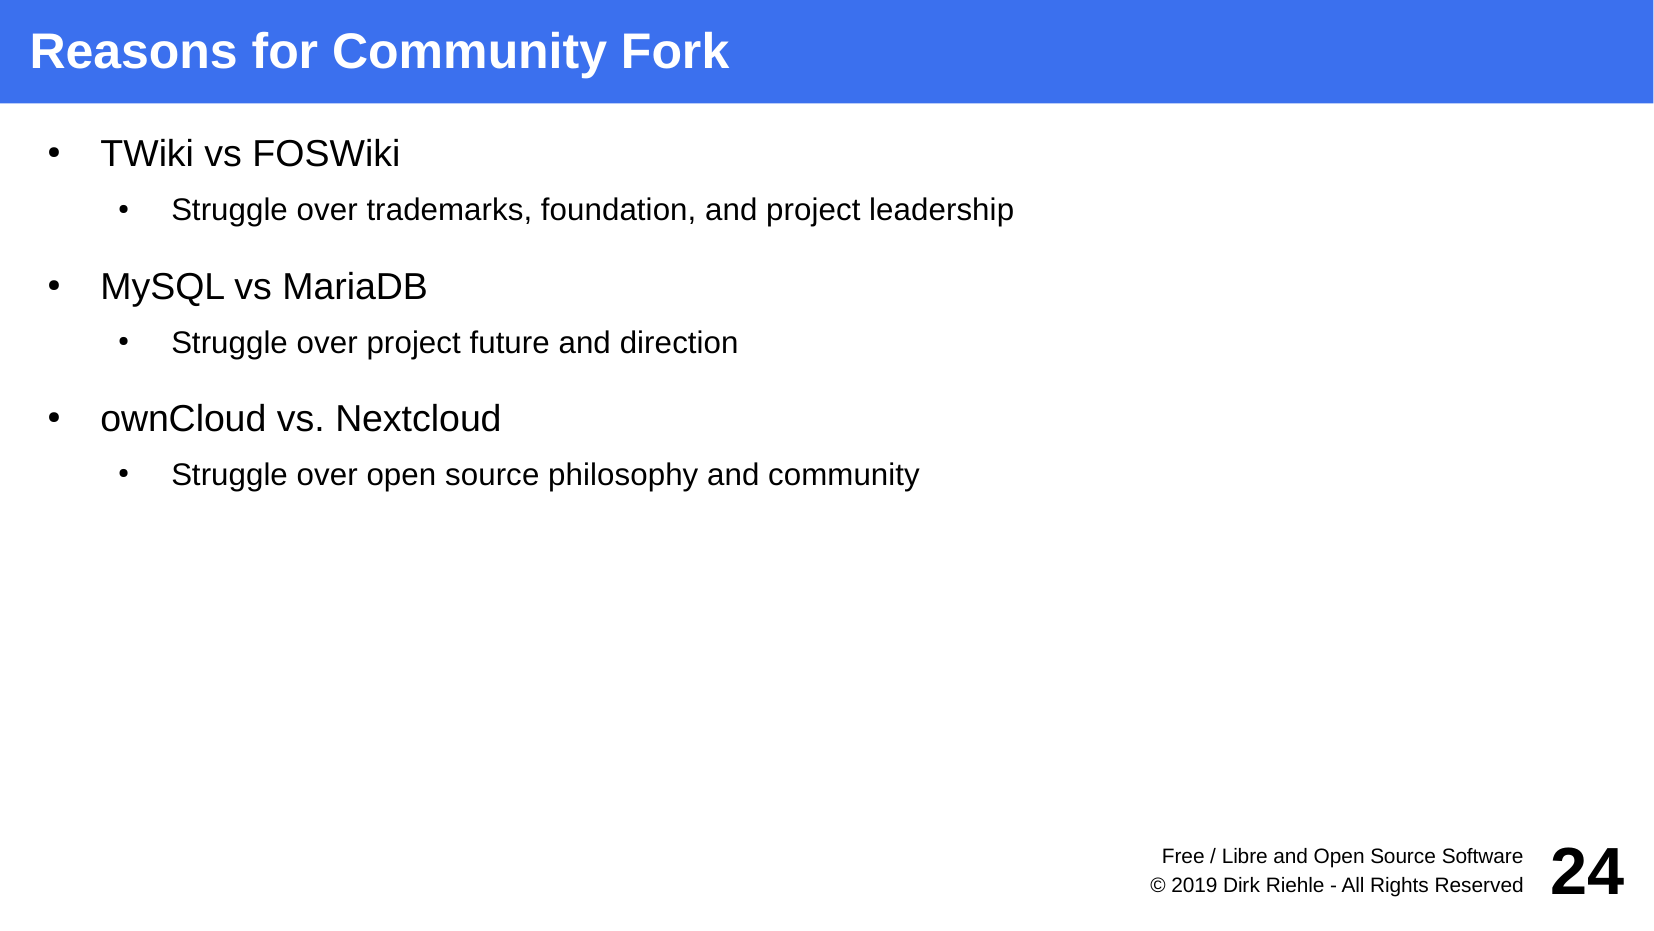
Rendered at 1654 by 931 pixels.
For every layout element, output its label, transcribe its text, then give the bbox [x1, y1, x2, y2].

title Reasons for Community Fork [0, 0, 1654, 104]
list TWiki vs FOSWiki Struggle over trademarks, foundation, and project leadership MySQL vs MariaDB Struggle over project future and direction ownCloud vs. Nextcloud Struggle over open source philosophy and community [29, 132, 1625, 813]
